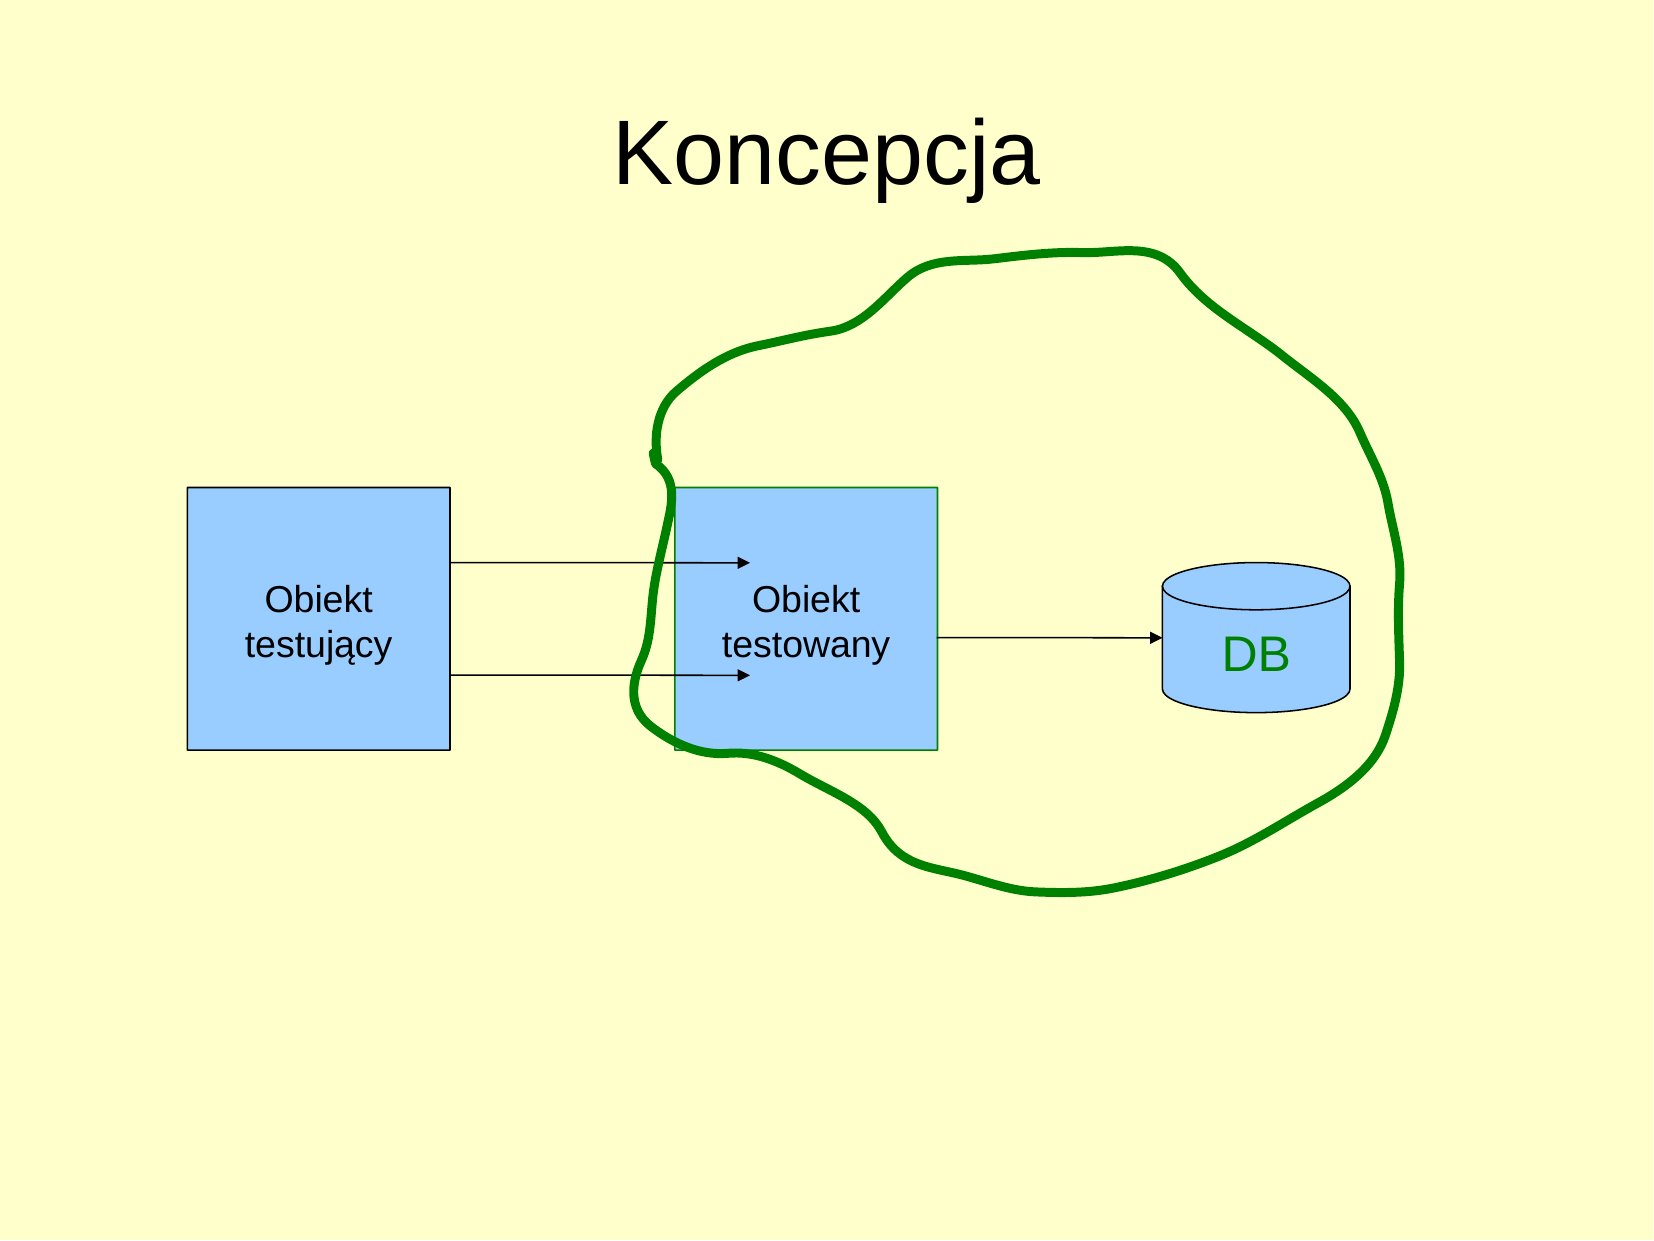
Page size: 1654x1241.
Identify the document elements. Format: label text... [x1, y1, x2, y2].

title Koncepcja [82, 49, 1571, 257]
text_box Obiekt testujący [187, 487, 451, 751]
text_box DB [1162, 562, 1351, 713]
text_box Obiekt testowany [674, 487, 938, 751]
